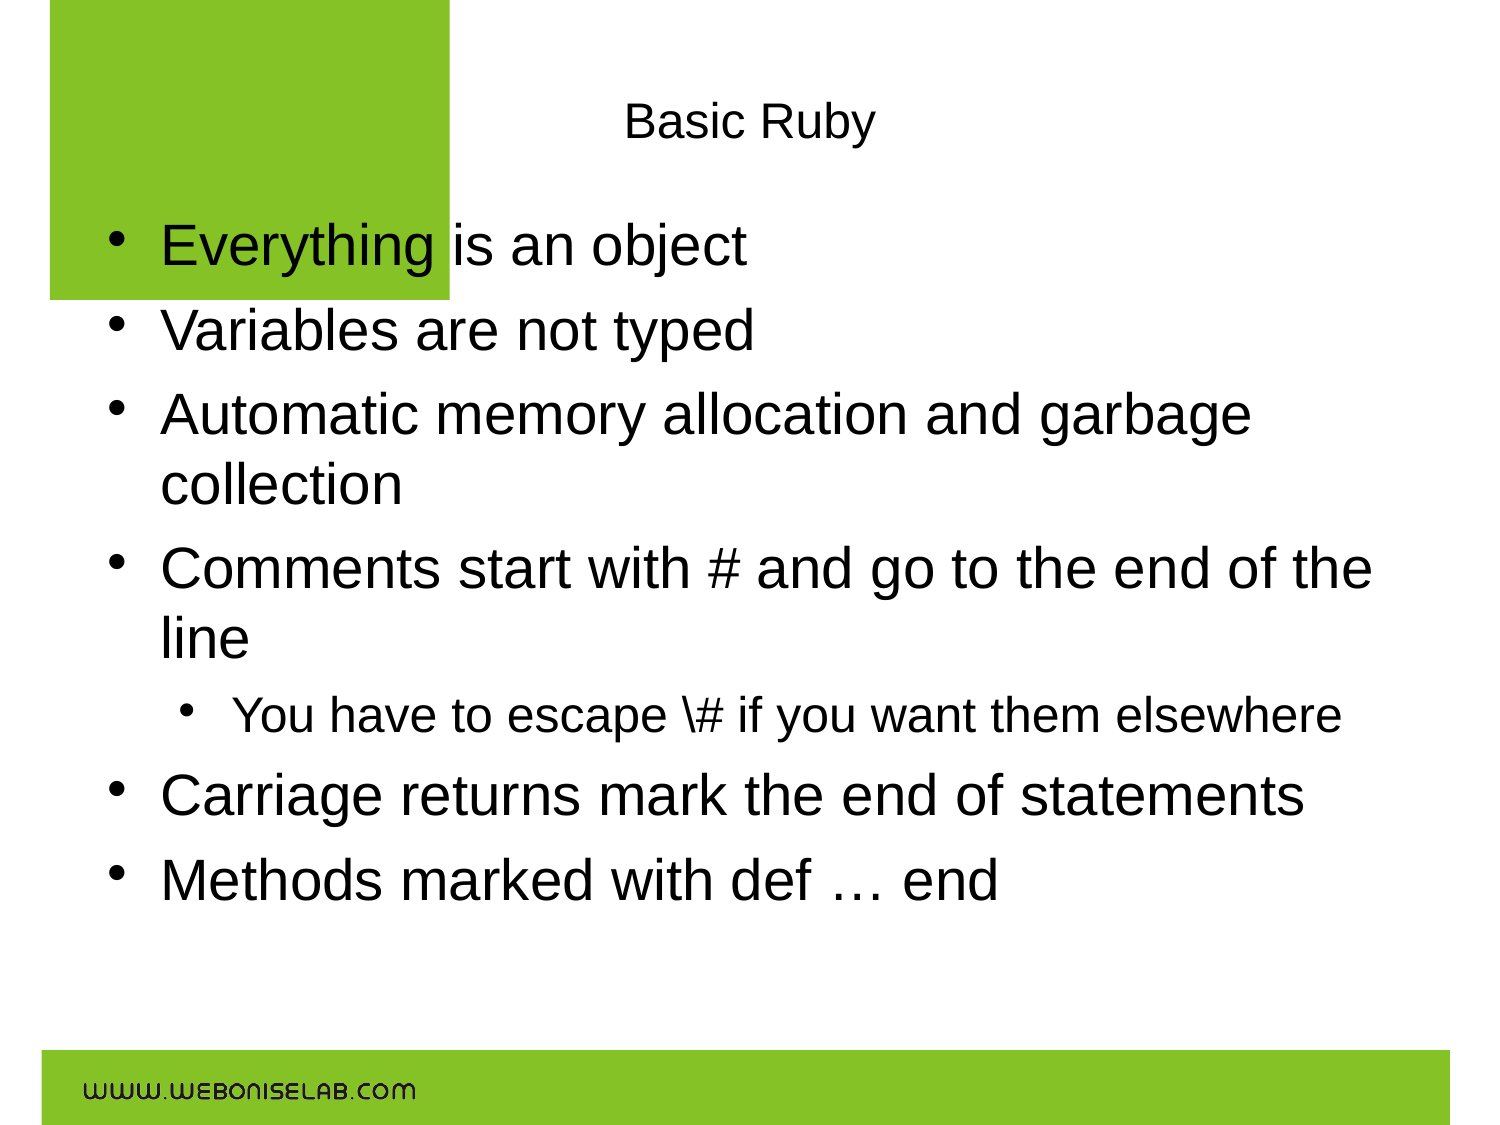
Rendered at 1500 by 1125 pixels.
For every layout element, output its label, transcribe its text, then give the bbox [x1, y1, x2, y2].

picture [83, 1083, 415, 1100]
title Basic Ruby [75, 62, 1426, 175]
list Everything is an object Variables are not typed Automatic memory allocation and garbage collection Comments start with # and go to the end of the line You have to escape \# if you want them elsewhere Carriage returns mark the end of statements Methods marked with def … end [75, 200, 1426, 1001]
